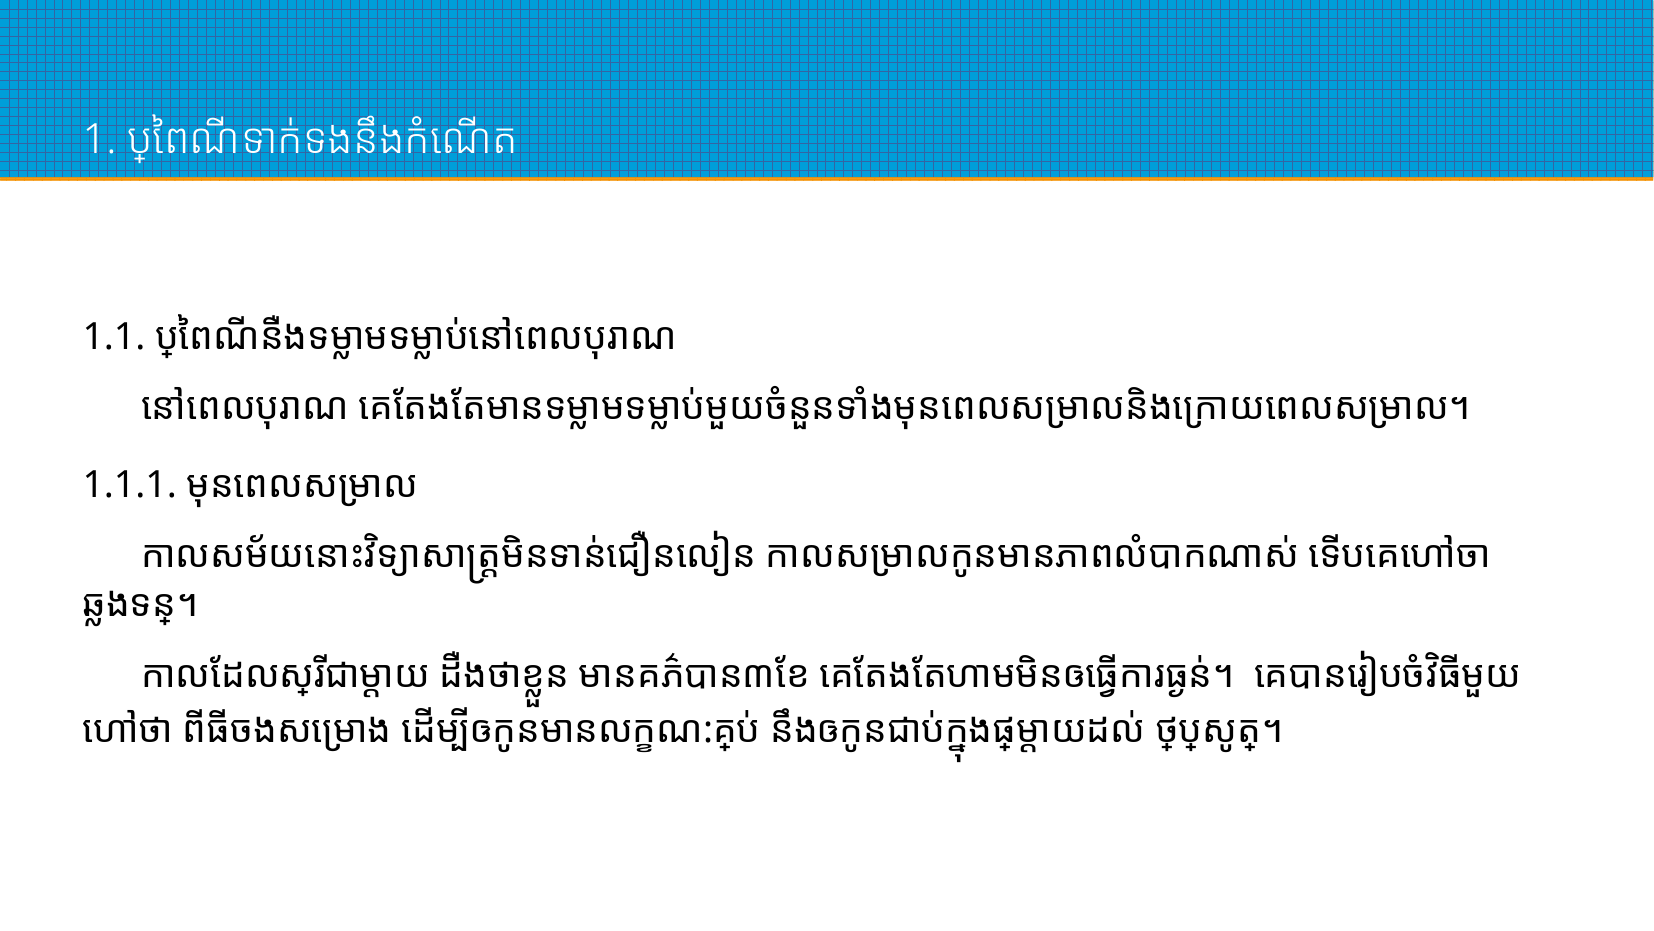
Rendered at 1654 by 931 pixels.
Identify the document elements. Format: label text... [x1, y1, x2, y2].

title 1. ប្រពៃណីទាក់ទងនឹងកំណើត [82, 14, 1571, 171]
list 1.1. ប្រពៃណីនឺងទម្លាមទម្លាប់នៅពេល​បុរាណ នៅពេលបុរាណ​​ គេតែងតែមានទម្លាមទម្លាប់មួយចំនួនទាំងមុនពេលសម្រាល​និង​ក្រោយ​ពេល​សម្រាល។ 1.1.1. មុនពេលសម្រាល កាលសម័យនោះវិទ្យាសាត្រ្តមិនទាន់ជឿនលៀន កាលសម្រាលកូនមានភាពលំបាកណាស់ ទើបគេហៅចា ឆ្លងទន្លេ។ កាលដែលស្ត្រីជាម្តាយ ដឺងថាខ្លួន មានគភ៌បាន៣ខែ គេតែងតែហាមមិនឲធ្វើការធ្ងន់។ គេបានរៀបចំវិធីមួយ ហៅថា ពីធីចងសម្រោង ដើម្បីឲកូនមានលក្ខណ:គ្រប់ នឹងឲកូនជាប់ក្នុងផ្ទៃម្តាយដល់ ថ្ងៃប្រសូត្រ។ [82, 236, 1563, 811]
